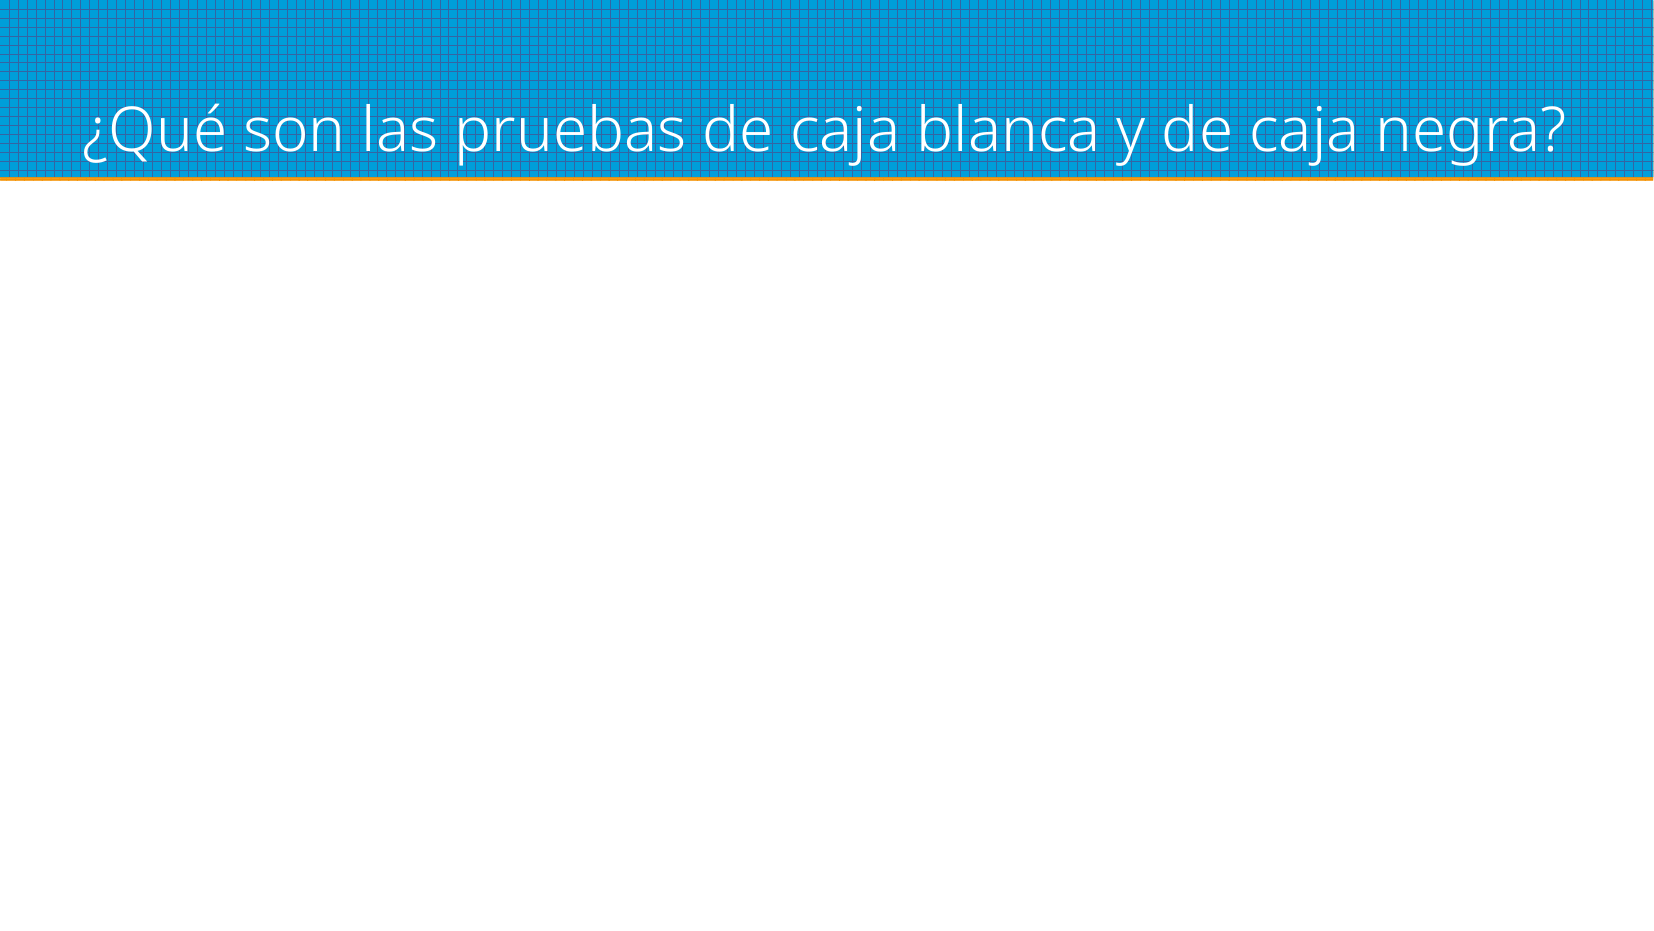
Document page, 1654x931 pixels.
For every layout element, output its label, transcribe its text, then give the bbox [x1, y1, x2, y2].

title ¿Qué son las pruebas de caja blanca y de caja negra? [82, 14, 1571, 171]
